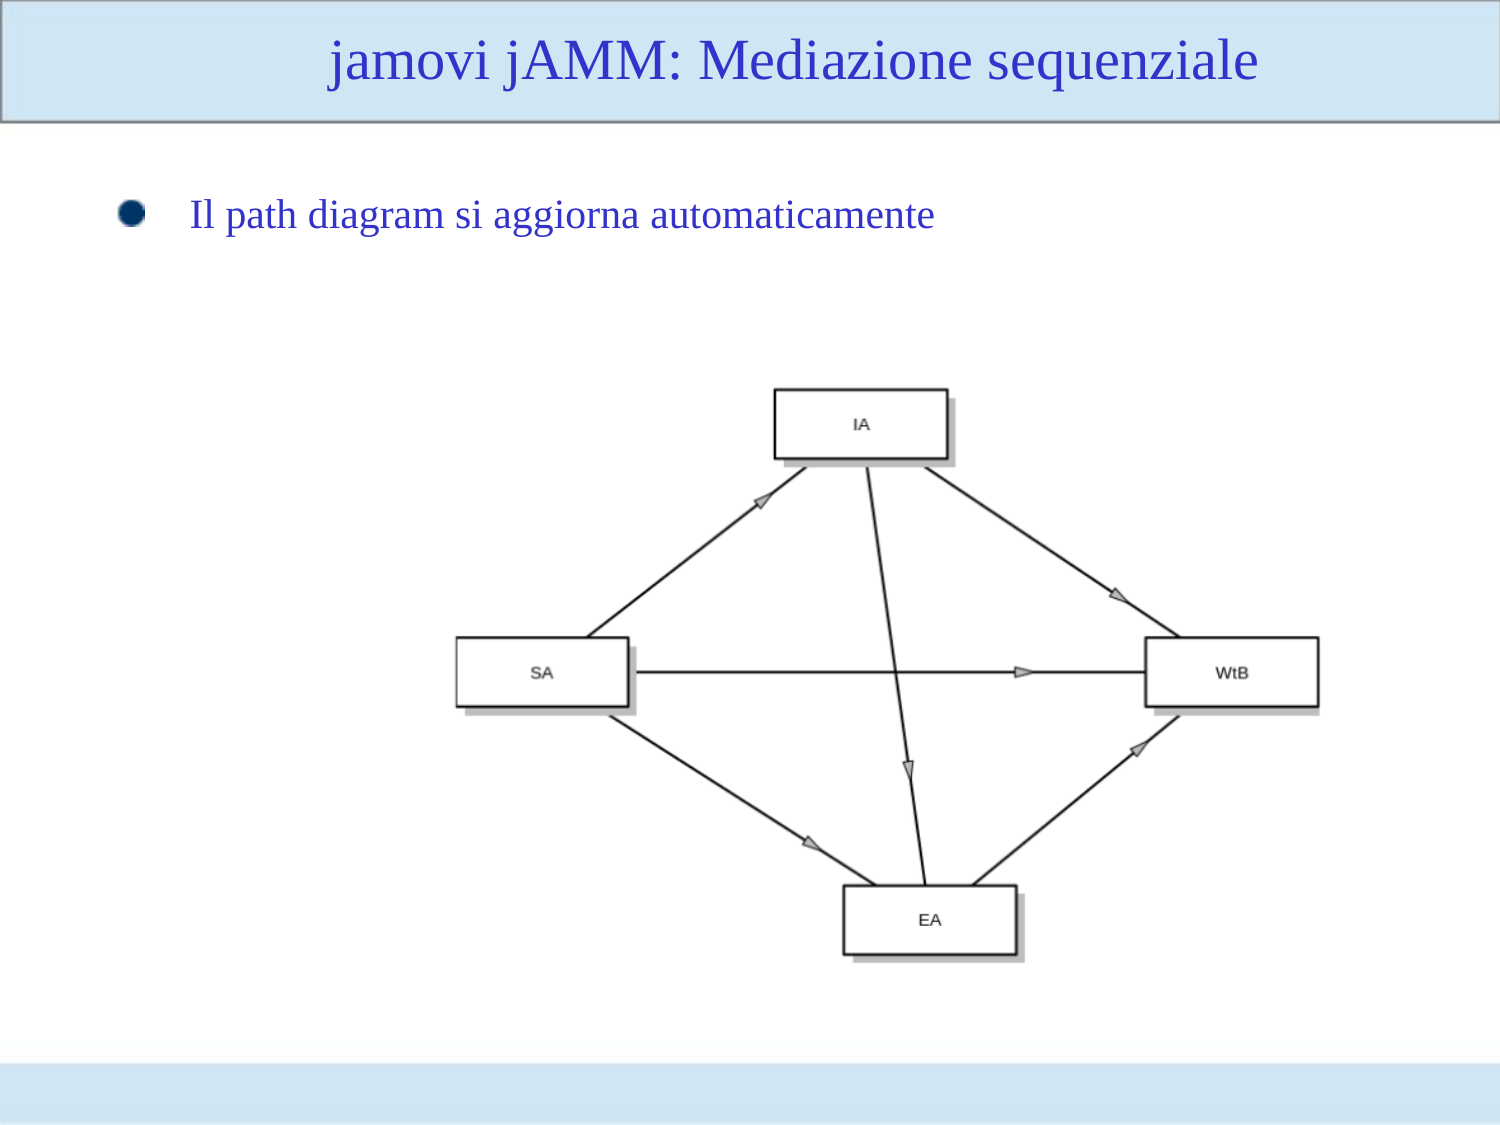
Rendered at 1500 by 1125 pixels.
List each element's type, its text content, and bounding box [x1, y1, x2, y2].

picture [0, 0, 1500, 1125]
title jamovi jAMM: Mediazione sequenziale [138, 0, 1451, 113]
text_box Il path diagram si aggiorna automaticamente [99, 179, 1438, 245]
